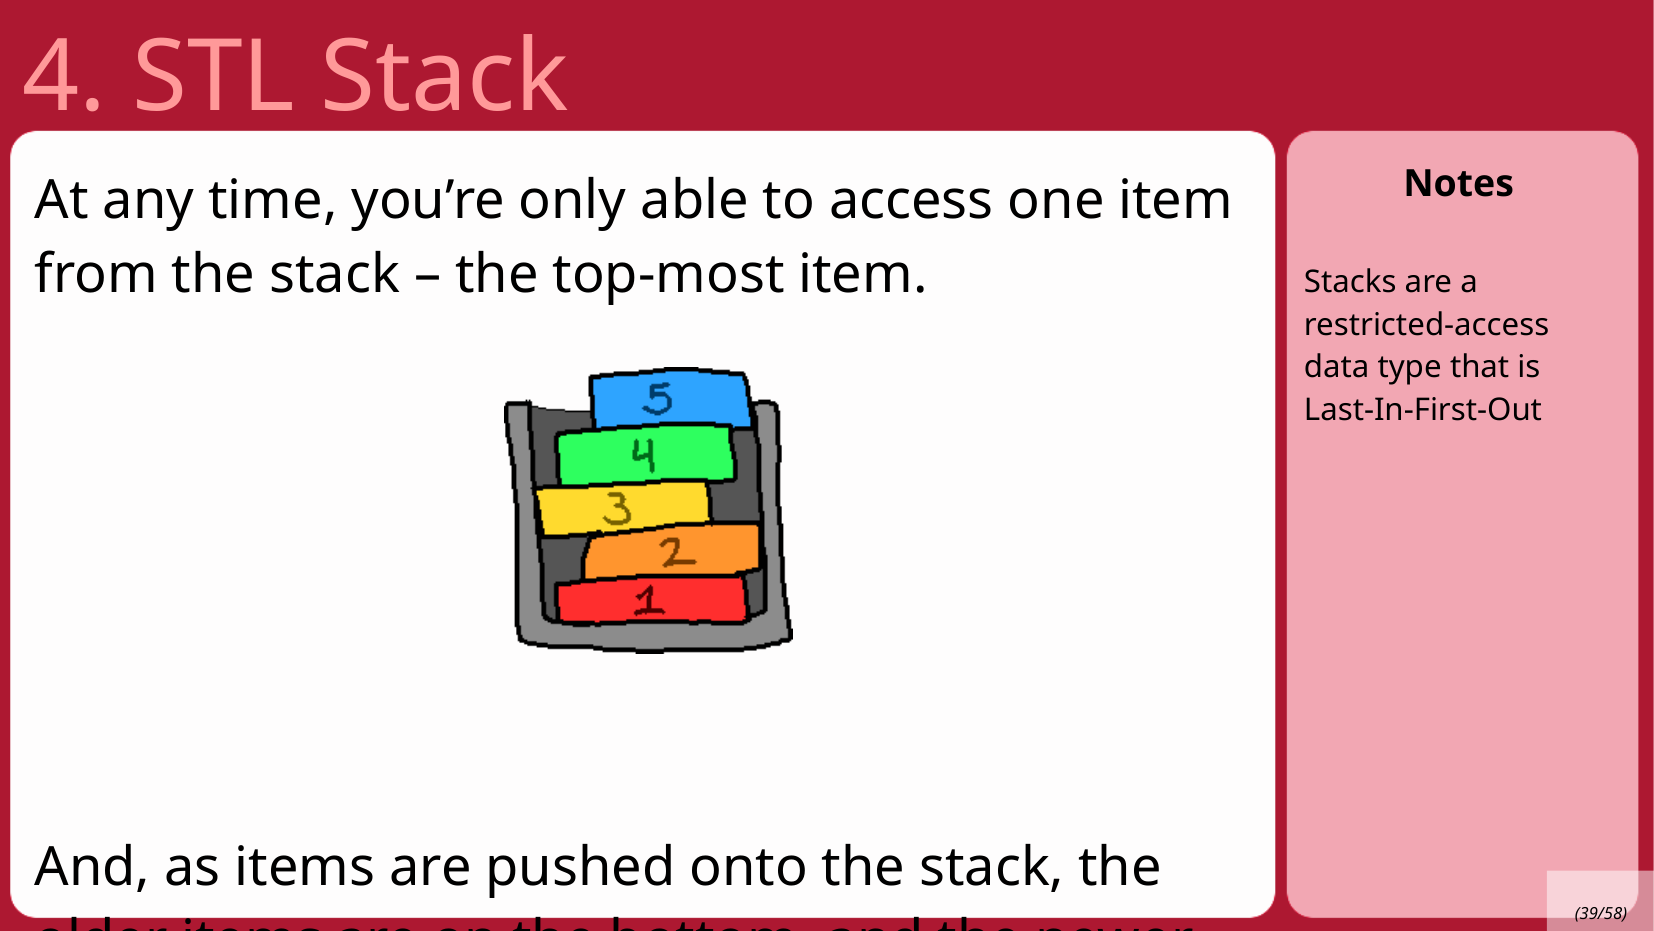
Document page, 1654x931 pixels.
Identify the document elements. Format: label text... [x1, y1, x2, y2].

text_box At any time, you’re only able to access one item from the stack – the top-most item. And, as items are pushed onto the stack, the older items are on the bottom, and the newer items are on the top. [34, 160, 1248, 891]
text_box Notes Stacks are a restricted-access data type that is Last-In-First-Out [1289, 149, 1629, 390]
picture [0, 0, 1654, 931]
title 4. STL Stack [22, 7, 1511, 136]
text_box (<number>/58) [1546, 877, 1654, 931]
